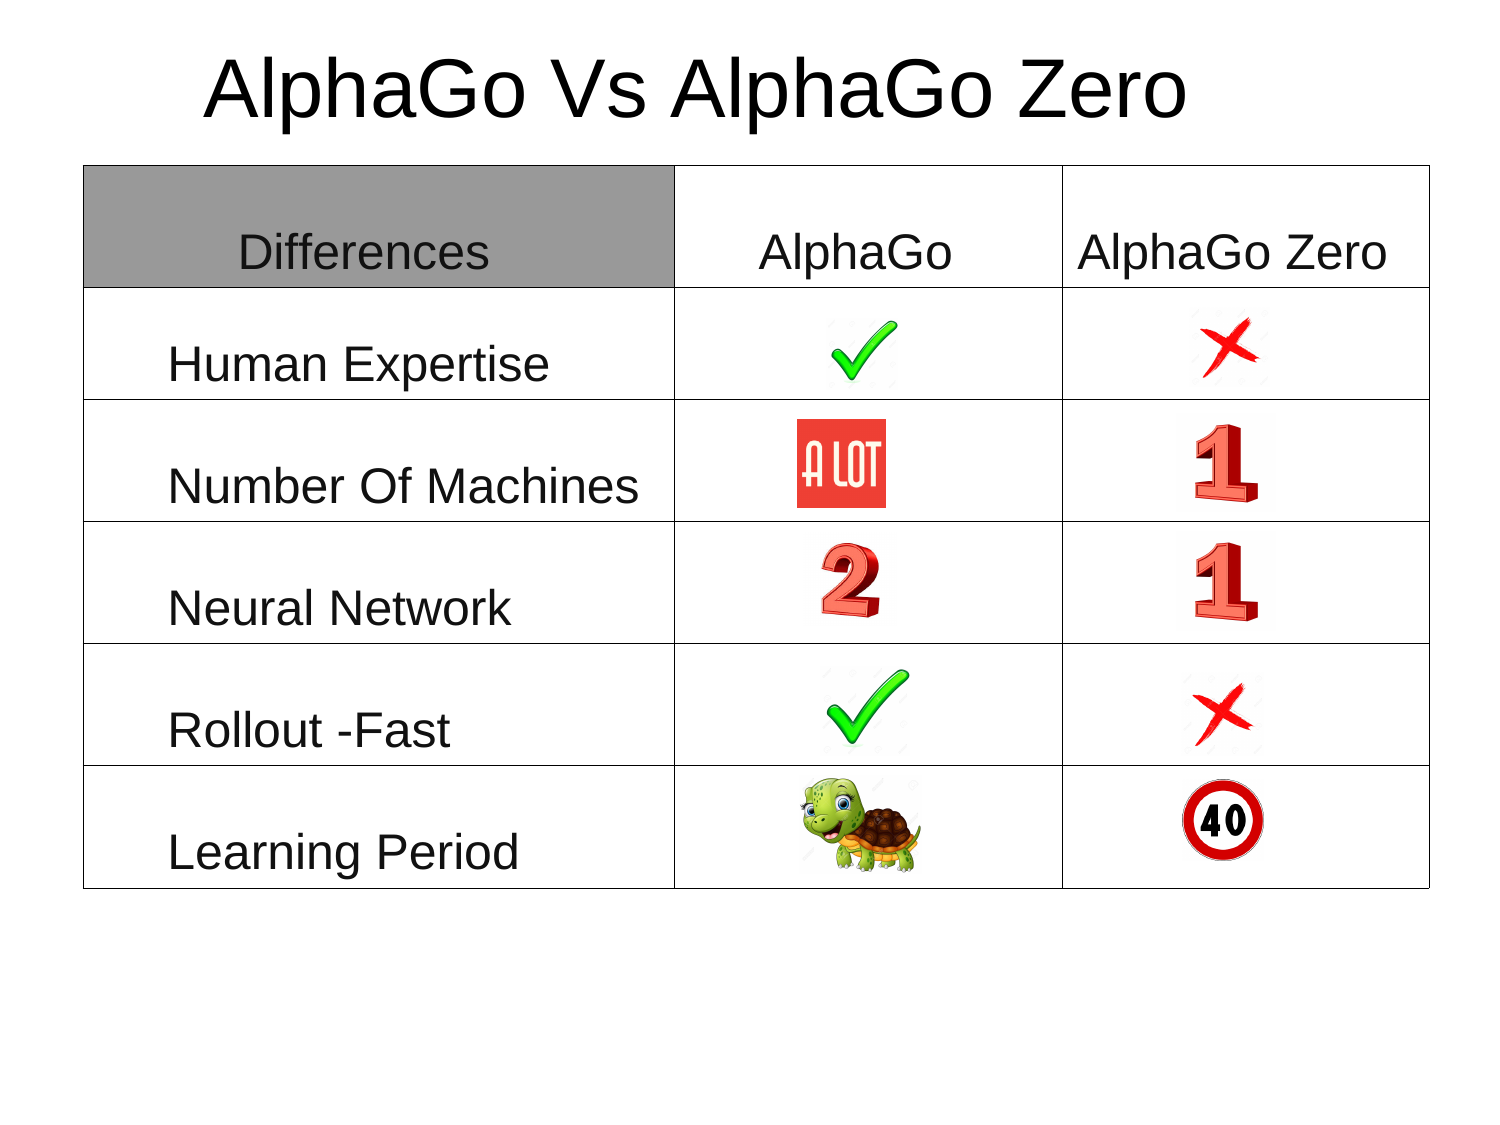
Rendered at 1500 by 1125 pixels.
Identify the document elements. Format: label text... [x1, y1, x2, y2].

table_cell [675, 644, 1062, 765]
picture [799, 775, 922, 875]
table_header AlphaGo [675, 166, 1062, 287]
table_cell [1063, 400, 1429, 521]
table_cell [675, 288, 1062, 399]
table_cell [675, 400, 1062, 521]
table_header AlphaGo Zero [1063, 166, 1429, 287]
picture [1176, 413, 1276, 513]
picture [826, 318, 898, 390]
text_box AlphaGo Vs AlphaGo Zero [188, 26, 1229, 166]
picture [1182, 779, 1264, 862]
table_cell [1063, 644, 1429, 765]
picture [1189, 307, 1270, 387]
table_cell [1063, 766, 1429, 888]
table_cell Learning Period [84, 766, 674, 888]
picture [1176, 531, 1276, 631]
table_cell [1063, 288, 1429, 399]
table_cell [675, 522, 1062, 643]
picture [820, 666, 910, 756]
table_cell [1063, 522, 1429, 643]
picture [797, 419, 886, 508]
picture [803, 532, 897, 626]
table_header Differences [84, 166, 674, 287]
table_cell [675, 766, 1062, 888]
picture [1181, 672, 1264, 756]
table_cell Number Of Machines [84, 400, 674, 521]
table_cell Human Expertise [84, 288, 674, 399]
table_cell Rollout -Fast [84, 644, 674, 765]
table_cell Neural Network [84, 522, 674, 643]
